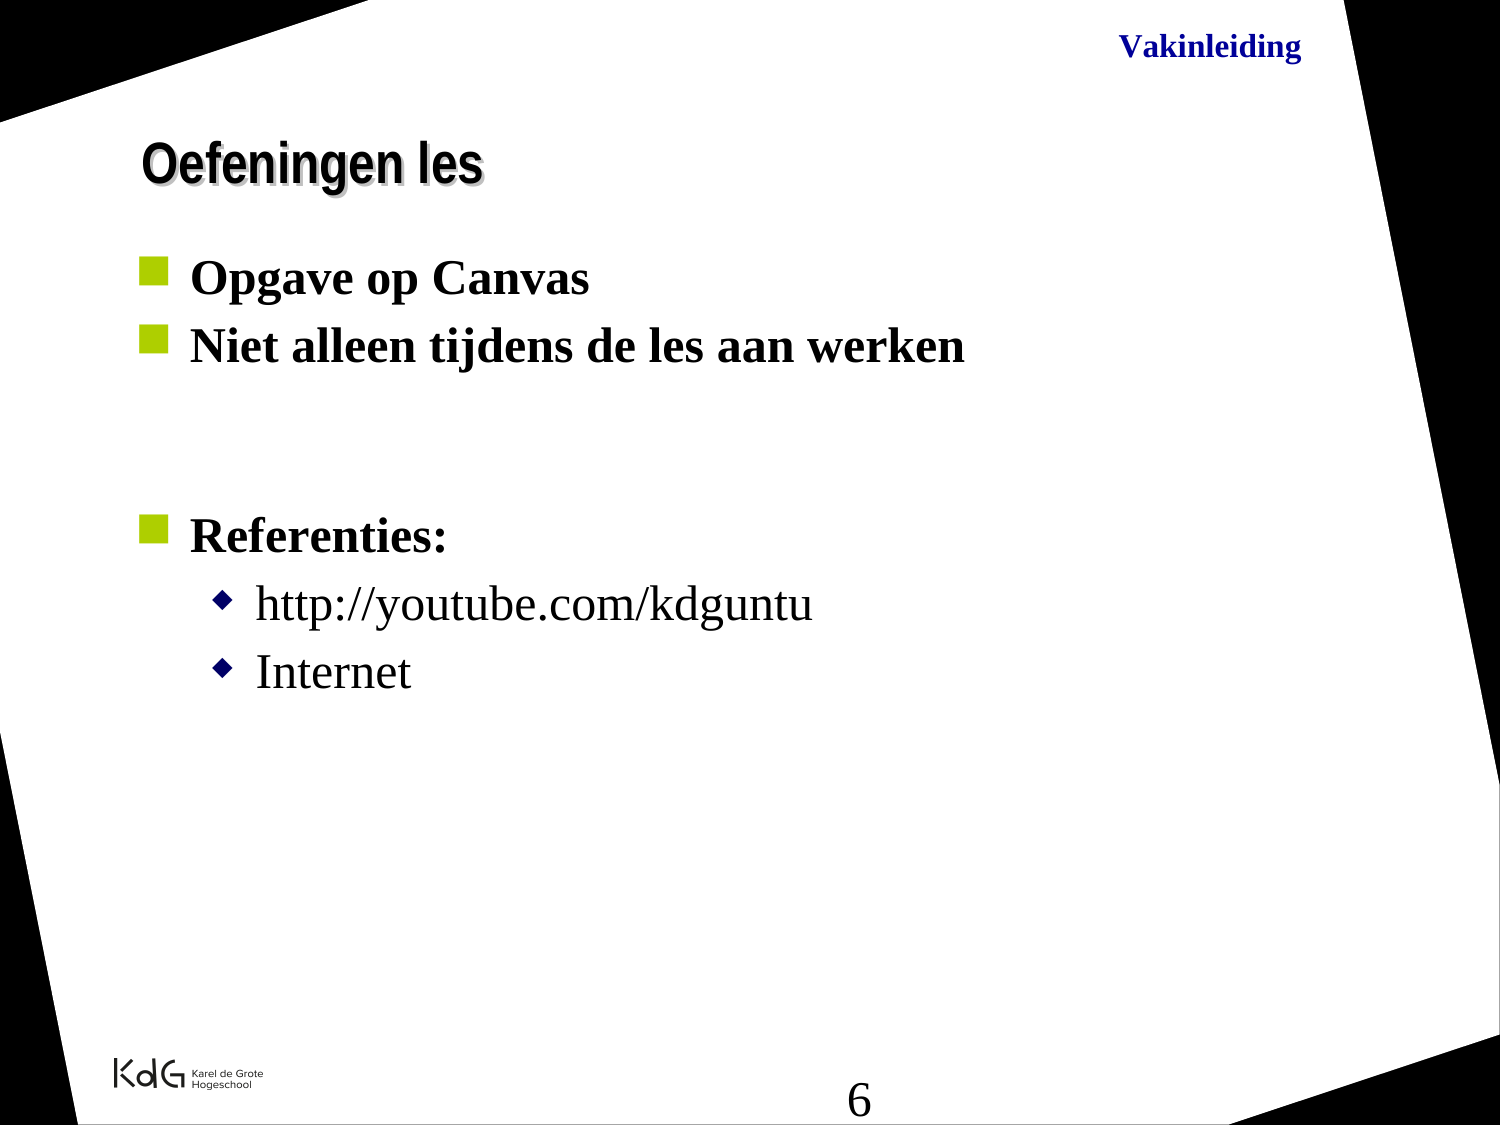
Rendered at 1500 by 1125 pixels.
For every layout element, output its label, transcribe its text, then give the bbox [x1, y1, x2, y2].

picture [114, 1058, 263, 1090]
title Oefeningen les [141, 80, 1447, 246]
list Opgave op Canvas Niet alleen tijdens de les aan werken Referenties: http://youtube.com/kdguntu Internet [135, 249, 1447, 1011]
